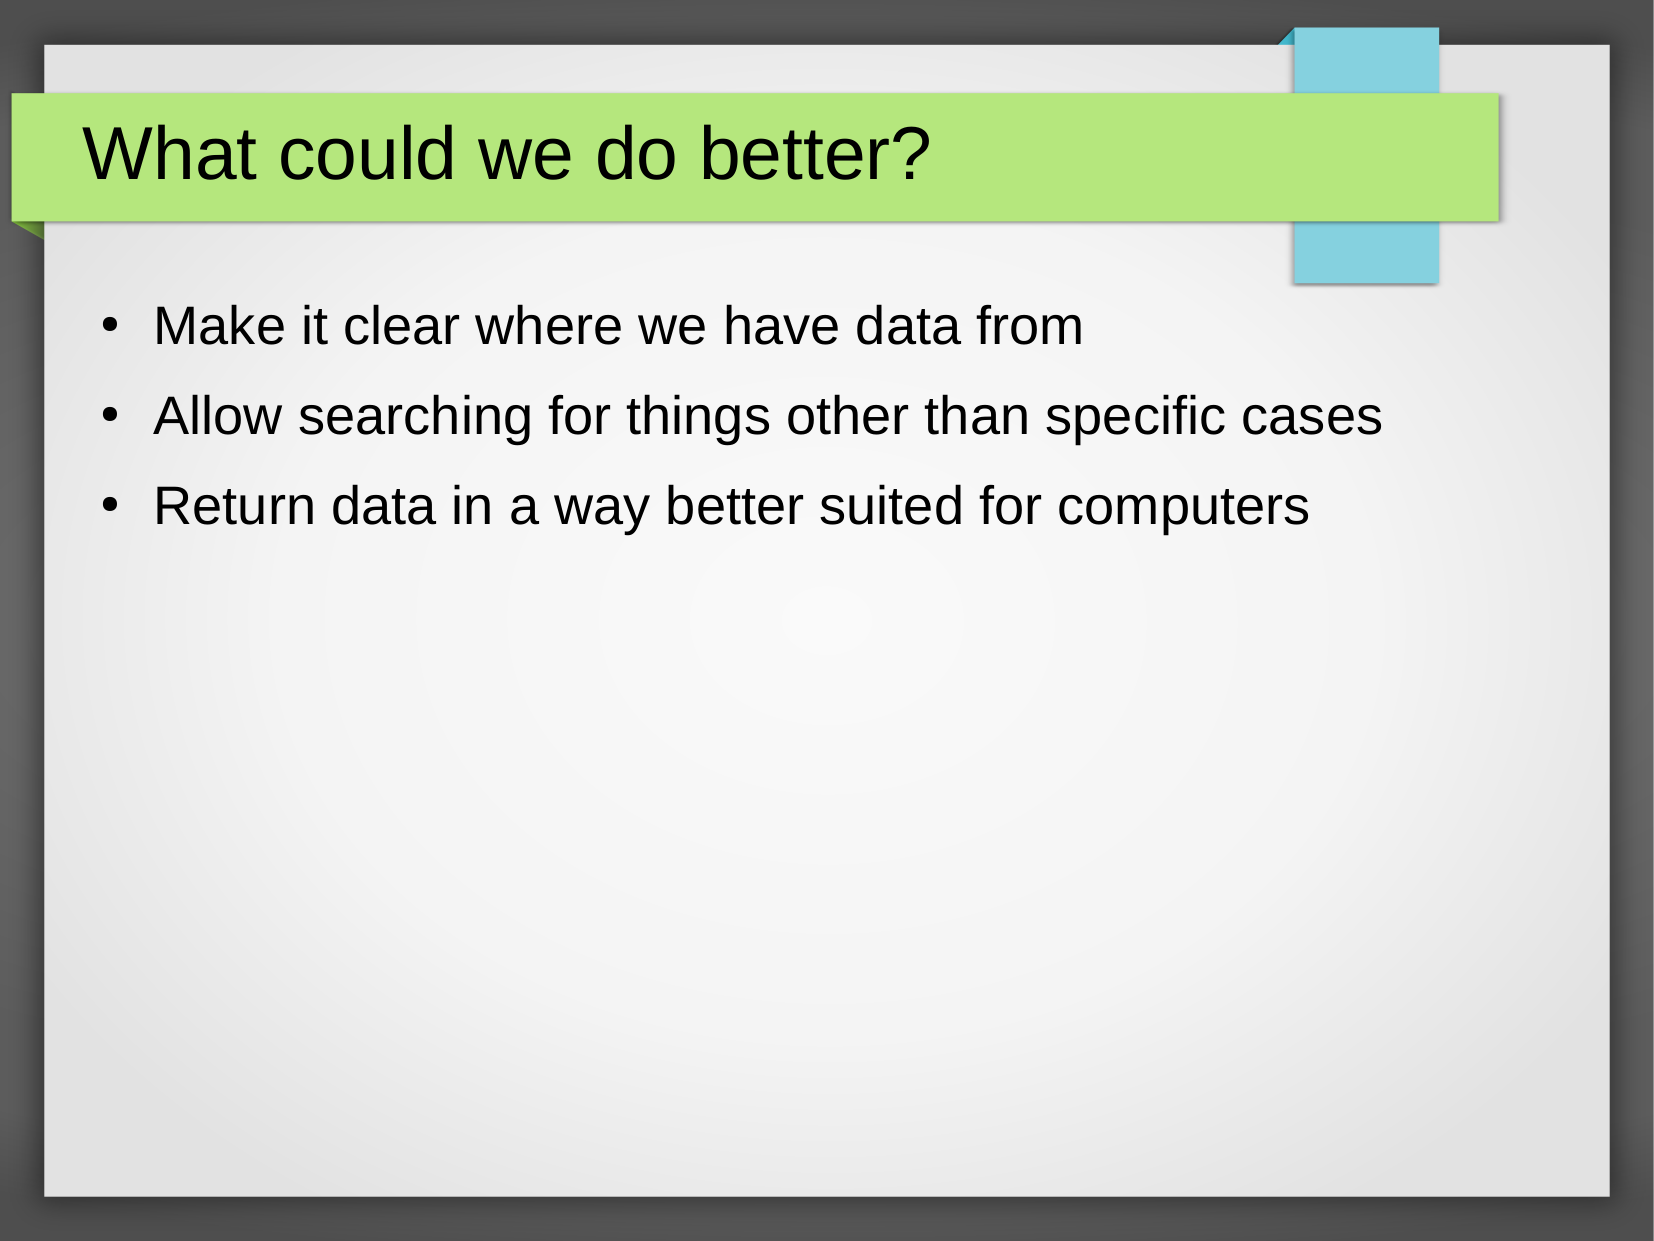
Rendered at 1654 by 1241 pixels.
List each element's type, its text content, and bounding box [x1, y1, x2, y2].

list Make it clear where we have data from Allow searching for things other than specific cases Return data in a way better suited for computers [82, 295, 1571, 1015]
picture [0, 0, 1654, 1241]
title What could we do better? [82, 94, 1264, 213]
